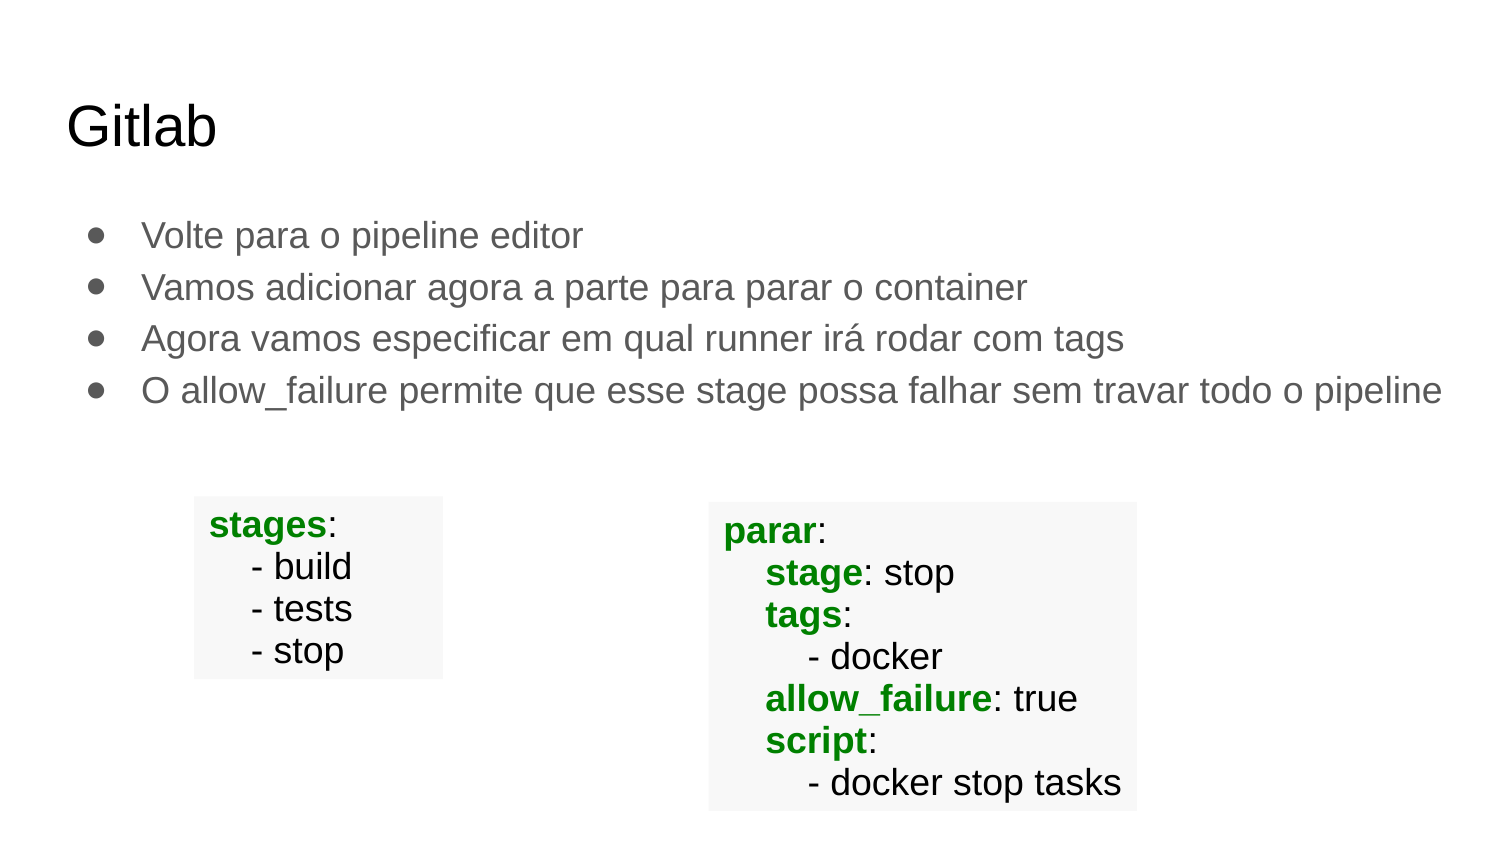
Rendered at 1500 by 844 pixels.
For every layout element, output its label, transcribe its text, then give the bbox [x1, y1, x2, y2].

text_box stages: - build - tests - stop [194, 496, 443, 680]
list Volte para o pipeline editor Vamos adicionar agora a parte para parar o container Agora vamos especificar em qual runner irá rodar com tags O allow_failure permite que esse stage possa falhar sem travar todo o pipeline [51, 189, 1489, 750]
text_box parar: stage: stop tags: - docker allow_failure: true script: - docker stop tasks [708, 501, 1137, 811]
title Gitlab [51, 72, 1449, 167]
